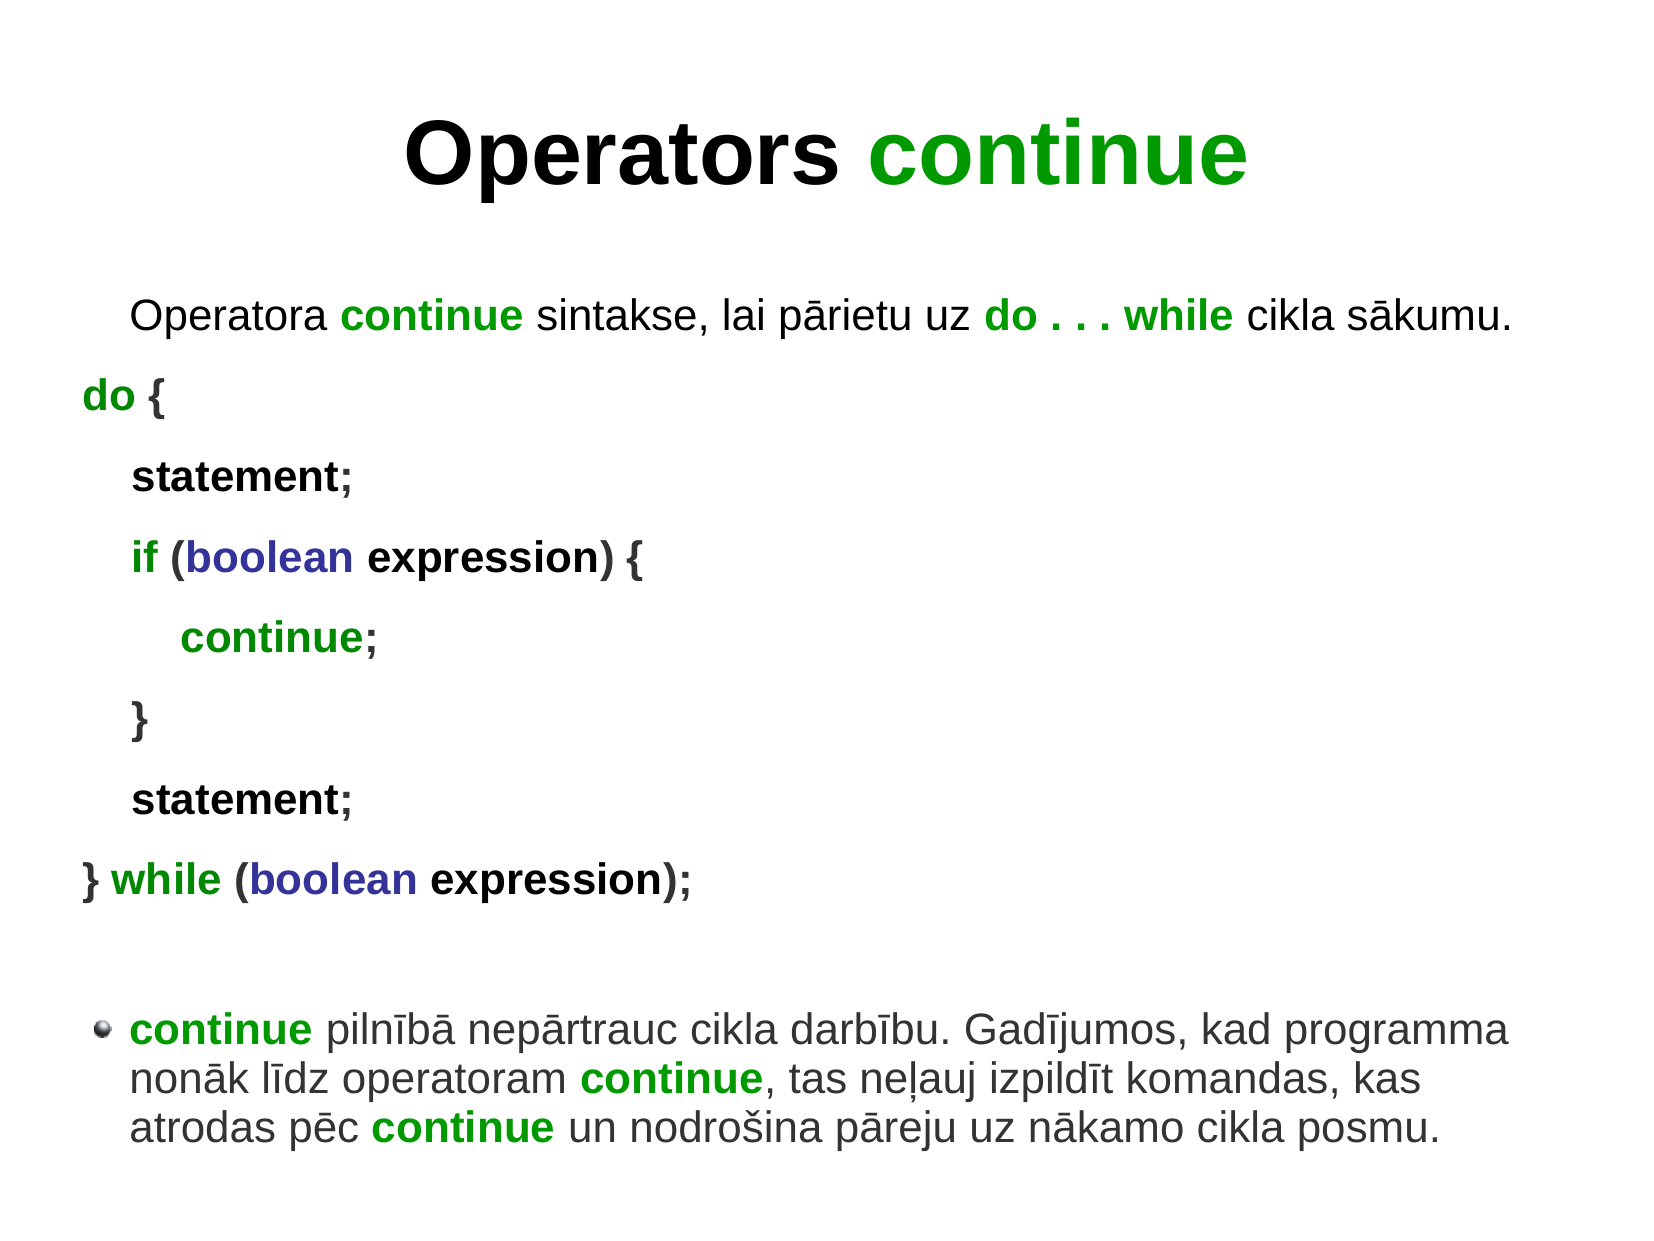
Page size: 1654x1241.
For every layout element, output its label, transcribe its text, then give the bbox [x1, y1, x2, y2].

list Operatora continue sintakse, lai pārietu uz do . . . while cikla sākumu. do { statement; if (boolean expression) { continue; } statement; } while (boolean expression); continue pilnībā nepārtrauc cikla darbību. Gadījumos, kad programma nonāk līdz operatoram continue, tas neļauj izpildīt komandas, kas atrodas pēc continue un nodrošina pāreju uz nākamo cikla posmu. [82, 290, 1538, 1170]
title Operators continue [82, 49, 1571, 257]
